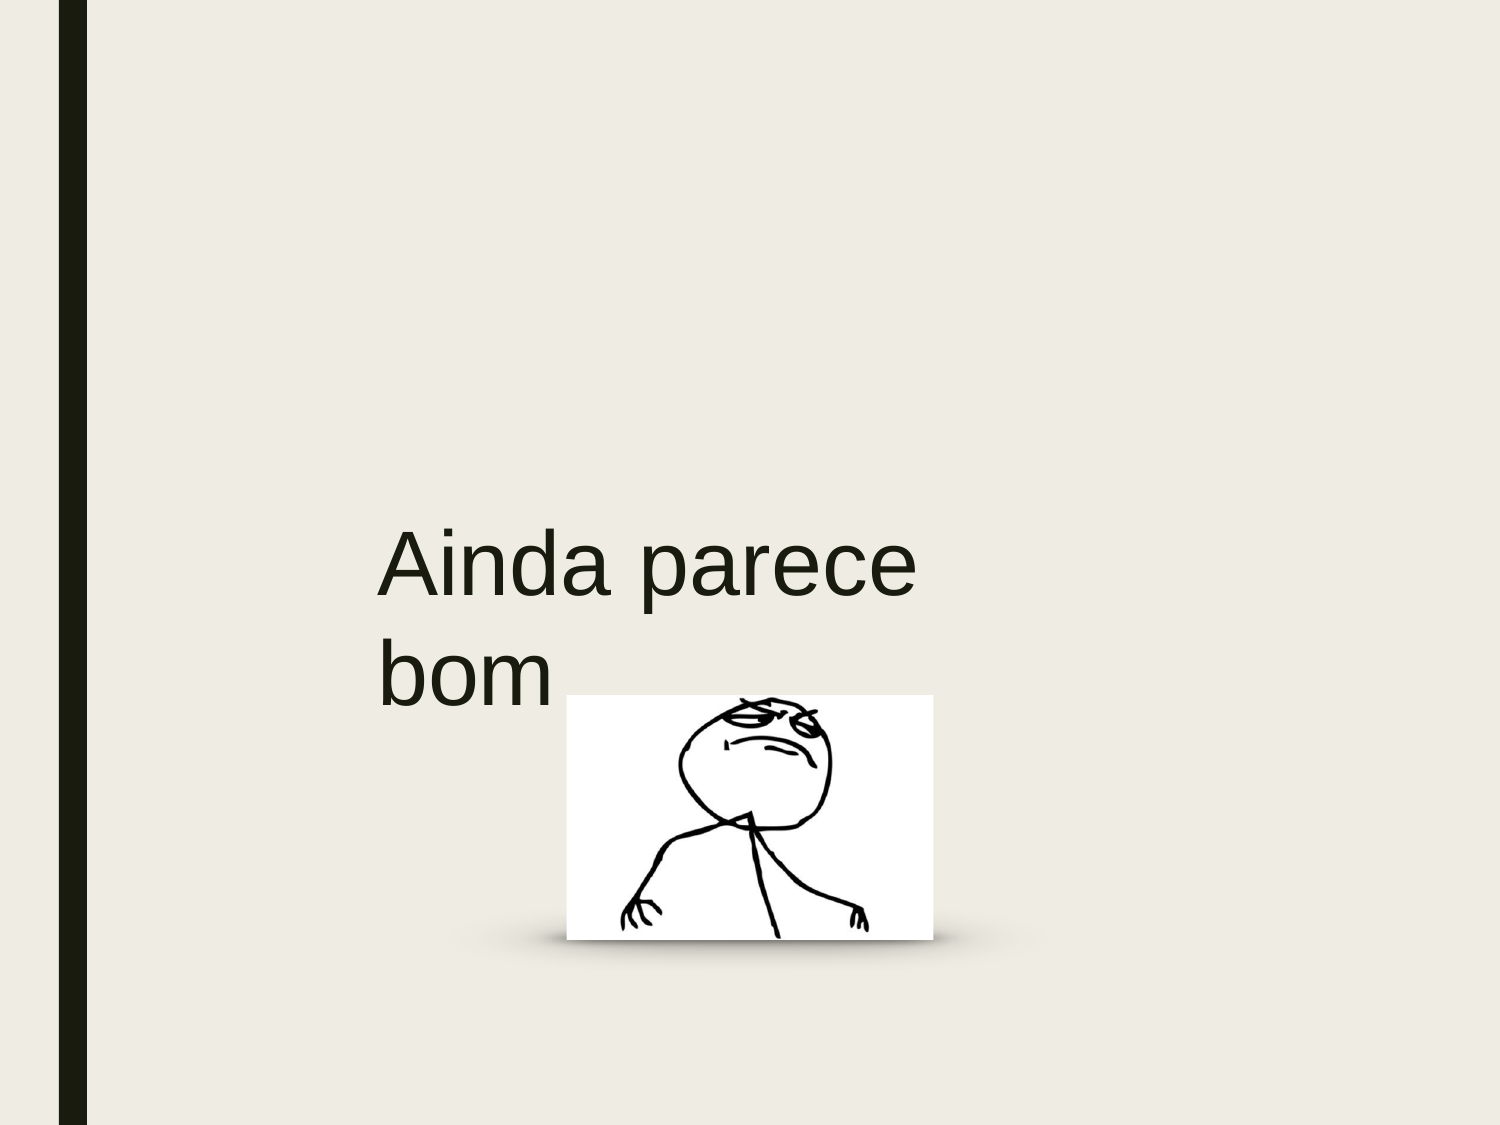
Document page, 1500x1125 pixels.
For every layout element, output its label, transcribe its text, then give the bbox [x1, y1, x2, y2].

text_box [317, 695, 1183, 1096]
title Ainda parece bom [375, 502, 1124, 725]
